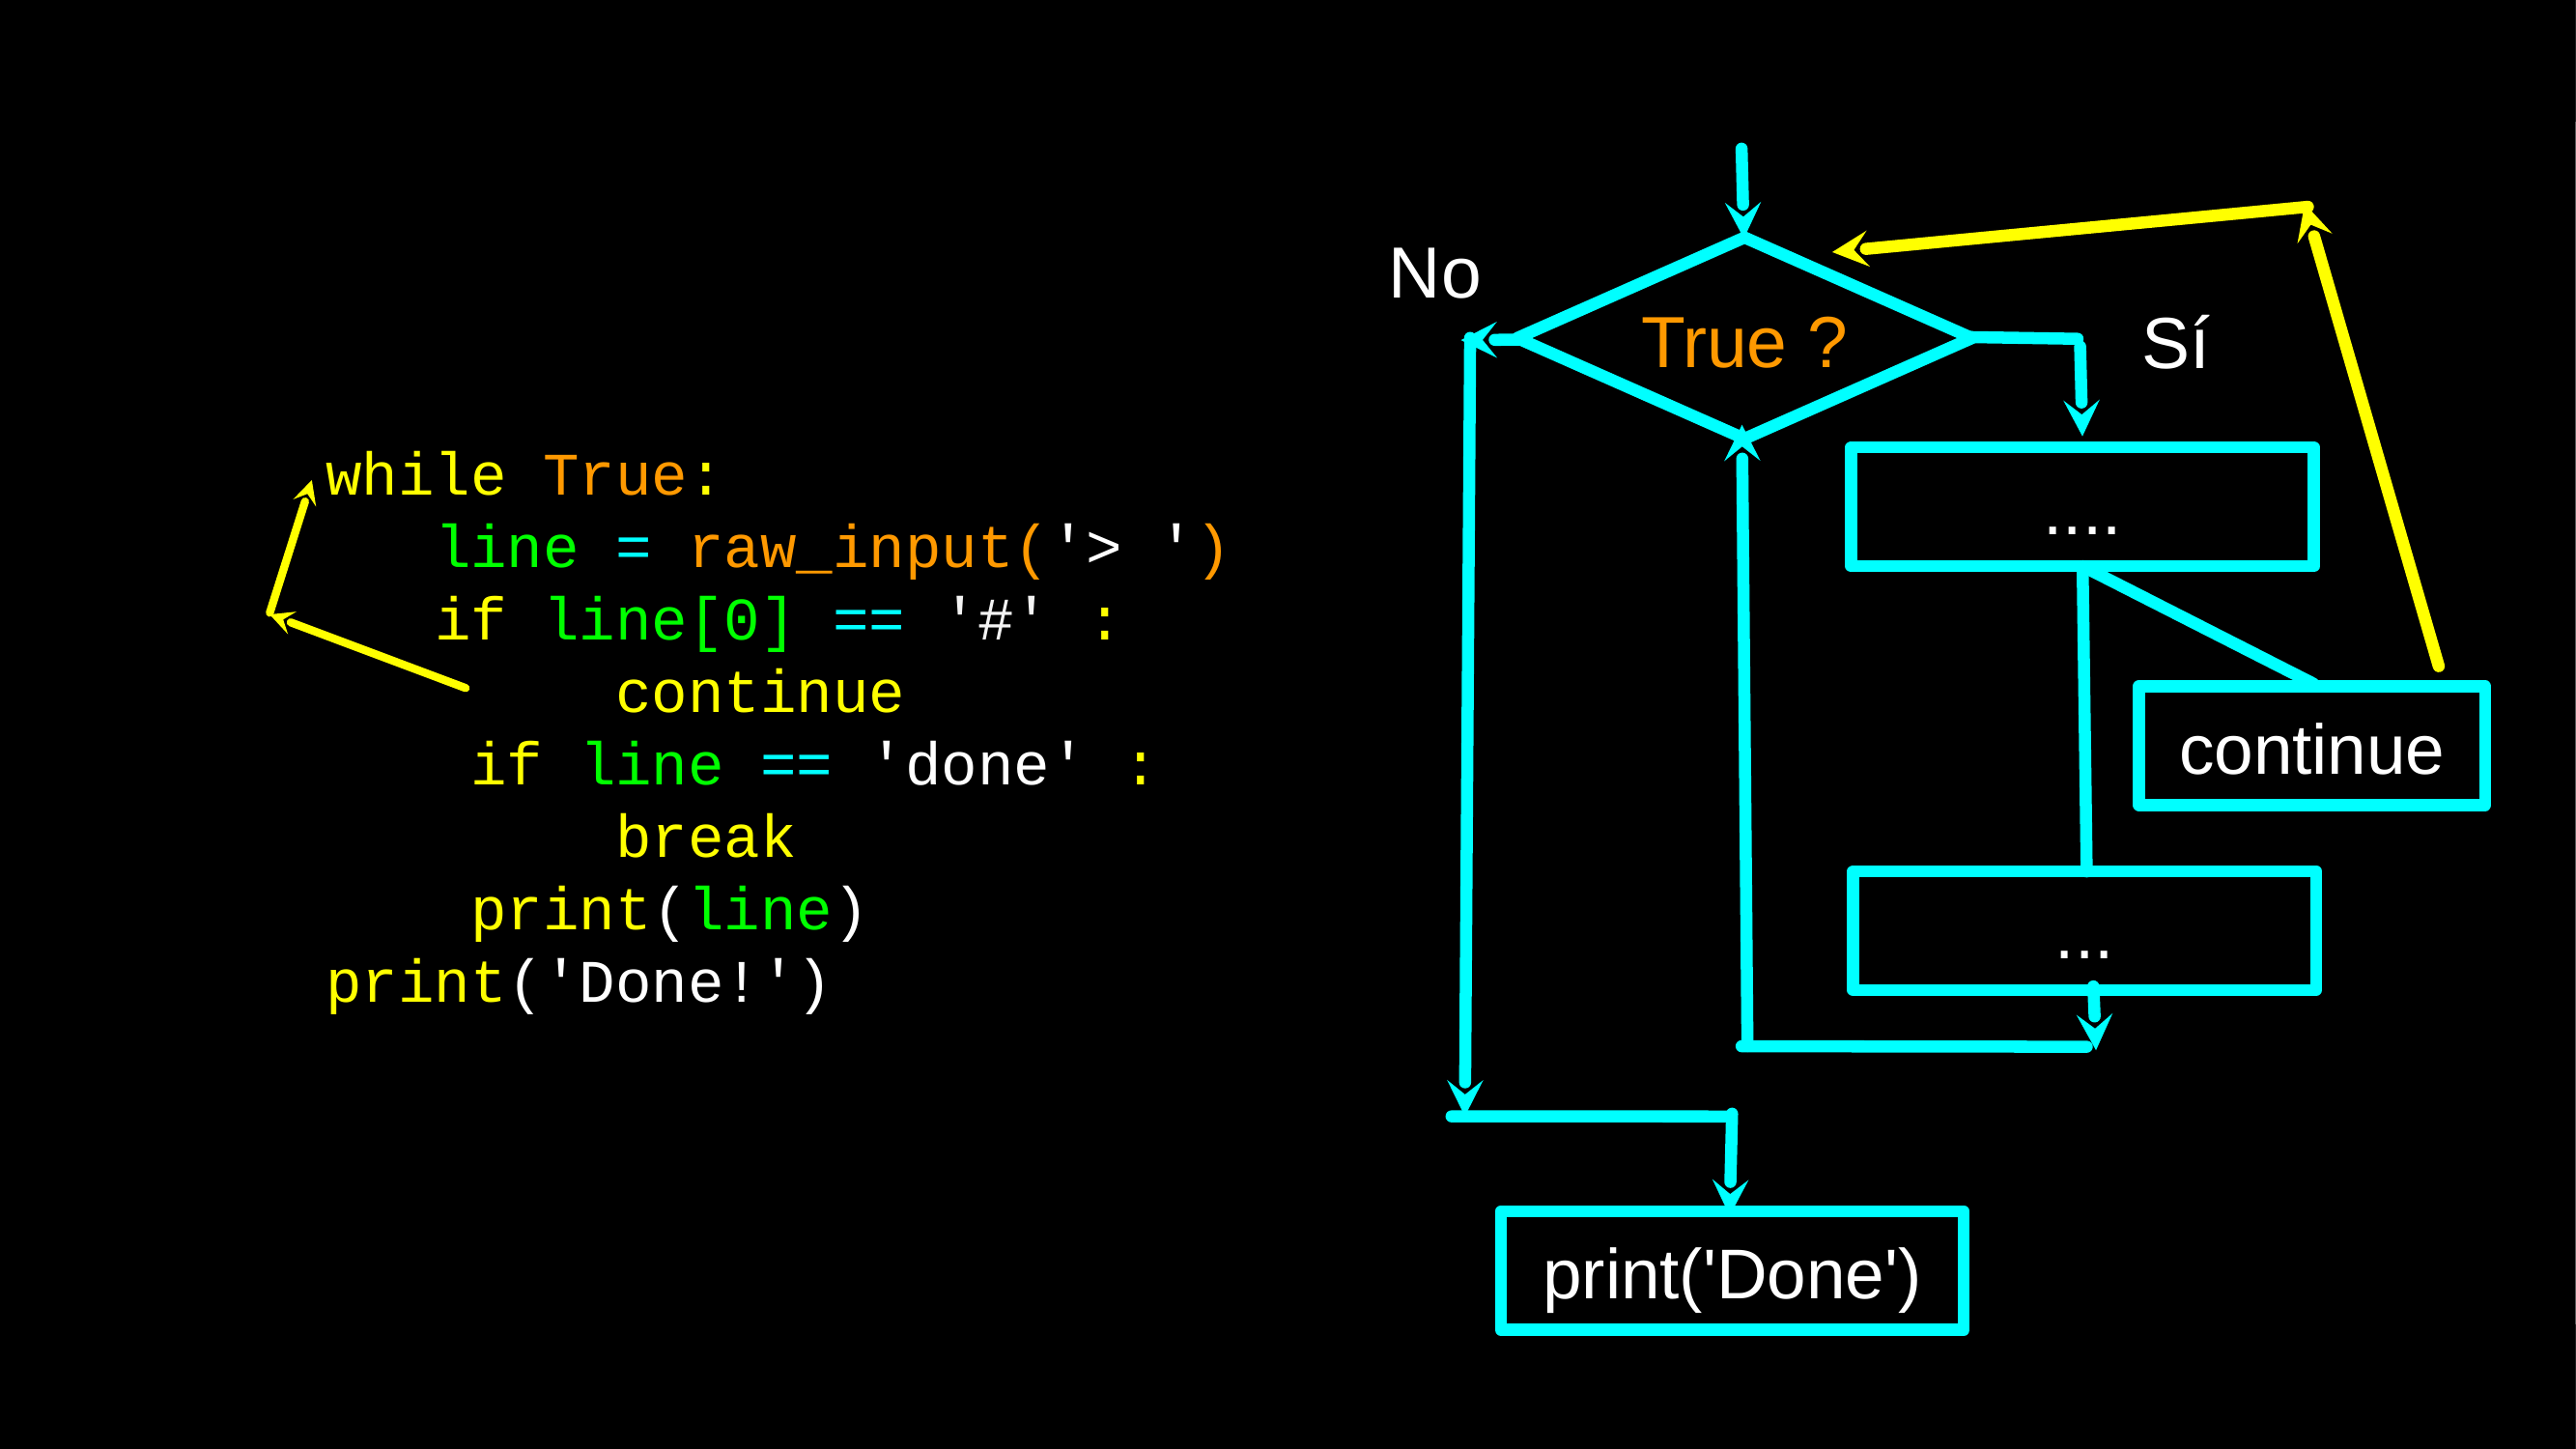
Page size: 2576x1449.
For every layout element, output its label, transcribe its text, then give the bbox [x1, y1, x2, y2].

text_box .... [1851, 447, 2314, 567]
text_box No [1377, 219, 1493, 318]
text_box True ? [1527, 237, 1965, 438]
text_box Sí [2106, 289, 2246, 388]
text_box continue [2138, 686, 2485, 806]
text_box print('Done') [1501, 1210, 1965, 1330]
text_box while True: line = raw_input('> ') if line[0] == '#' : continue if line == 'done' : break print(line) print('Done!') [326, 373, 1323, 1076]
text_box ... [1853, 871, 2316, 990]
